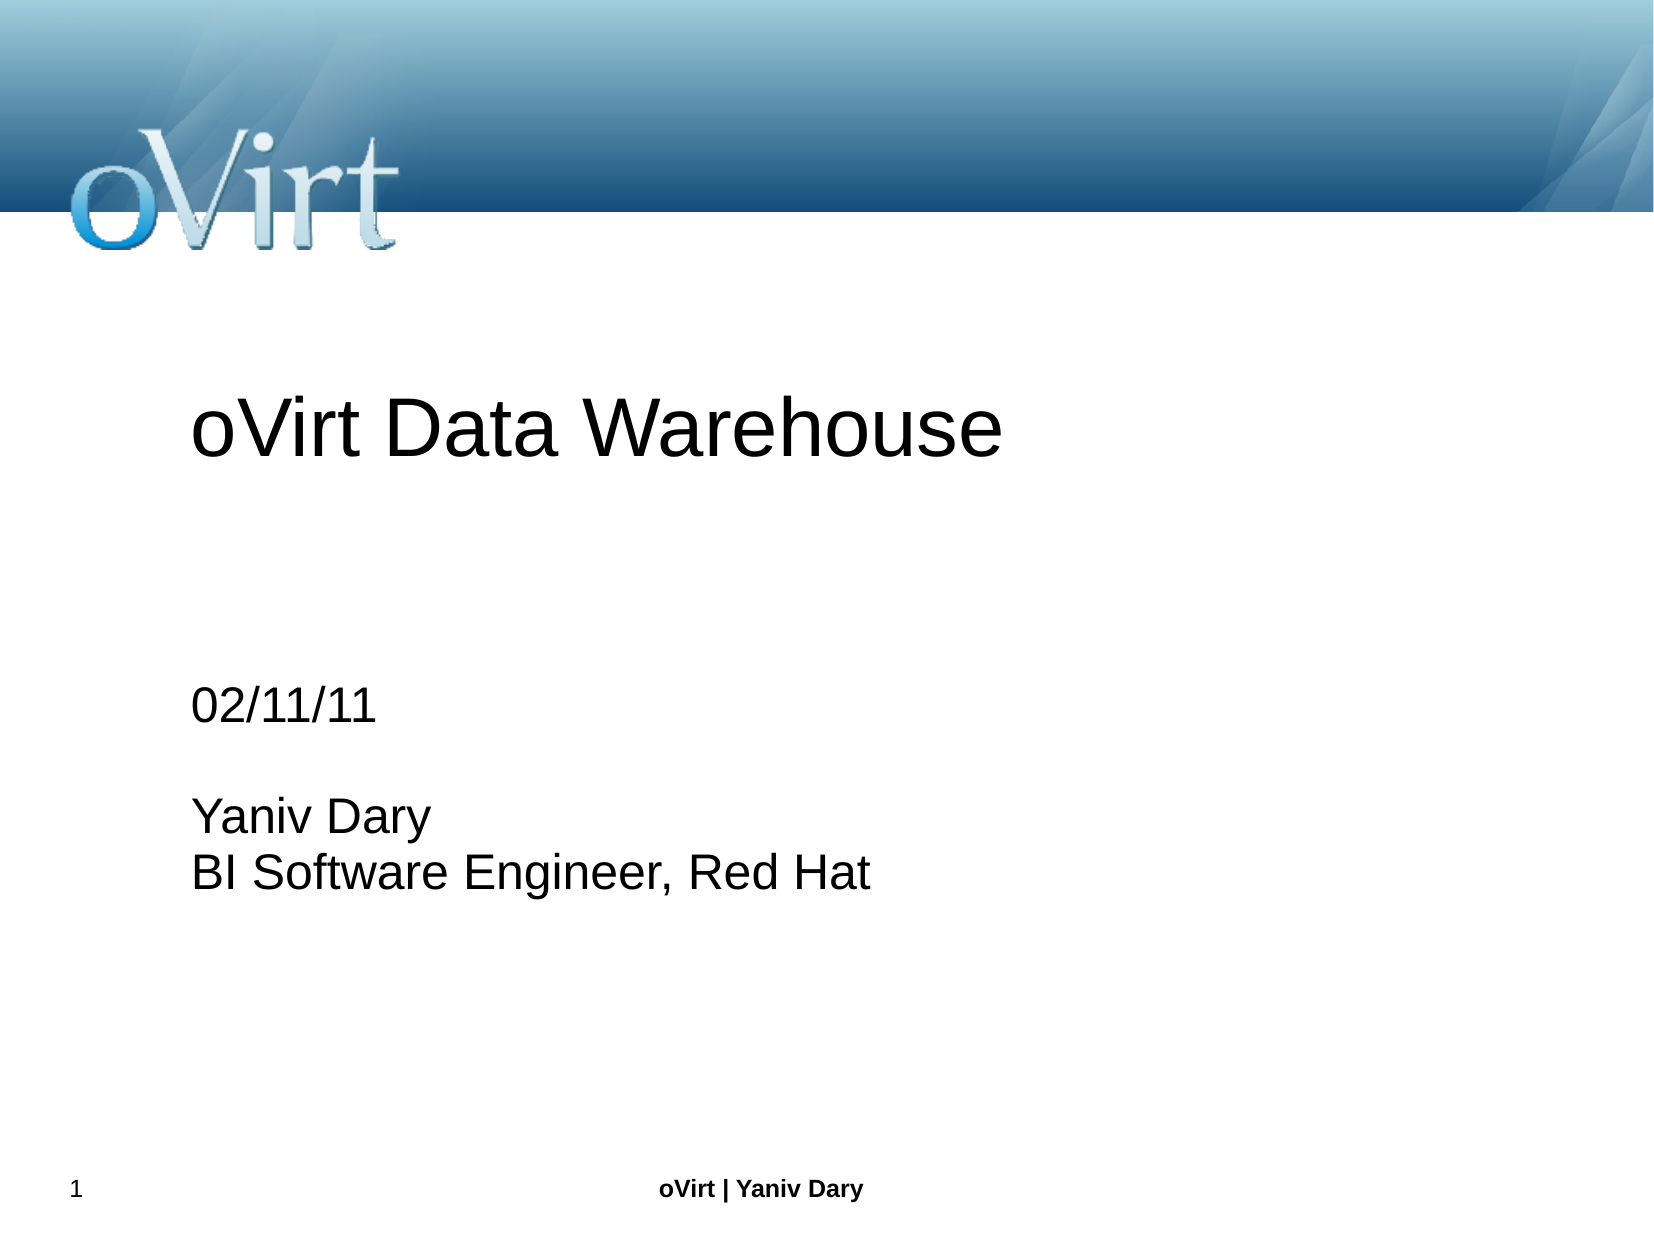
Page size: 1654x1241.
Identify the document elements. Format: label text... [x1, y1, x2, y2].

text_box oVirt Data Warehouse [175, 374, 1549, 510]
text_box 02/11/11 Yaniv Dary BI Software Engineer, Red Hat [176, 669, 1549, 908]
picture [0, 0, 1654, 250]
